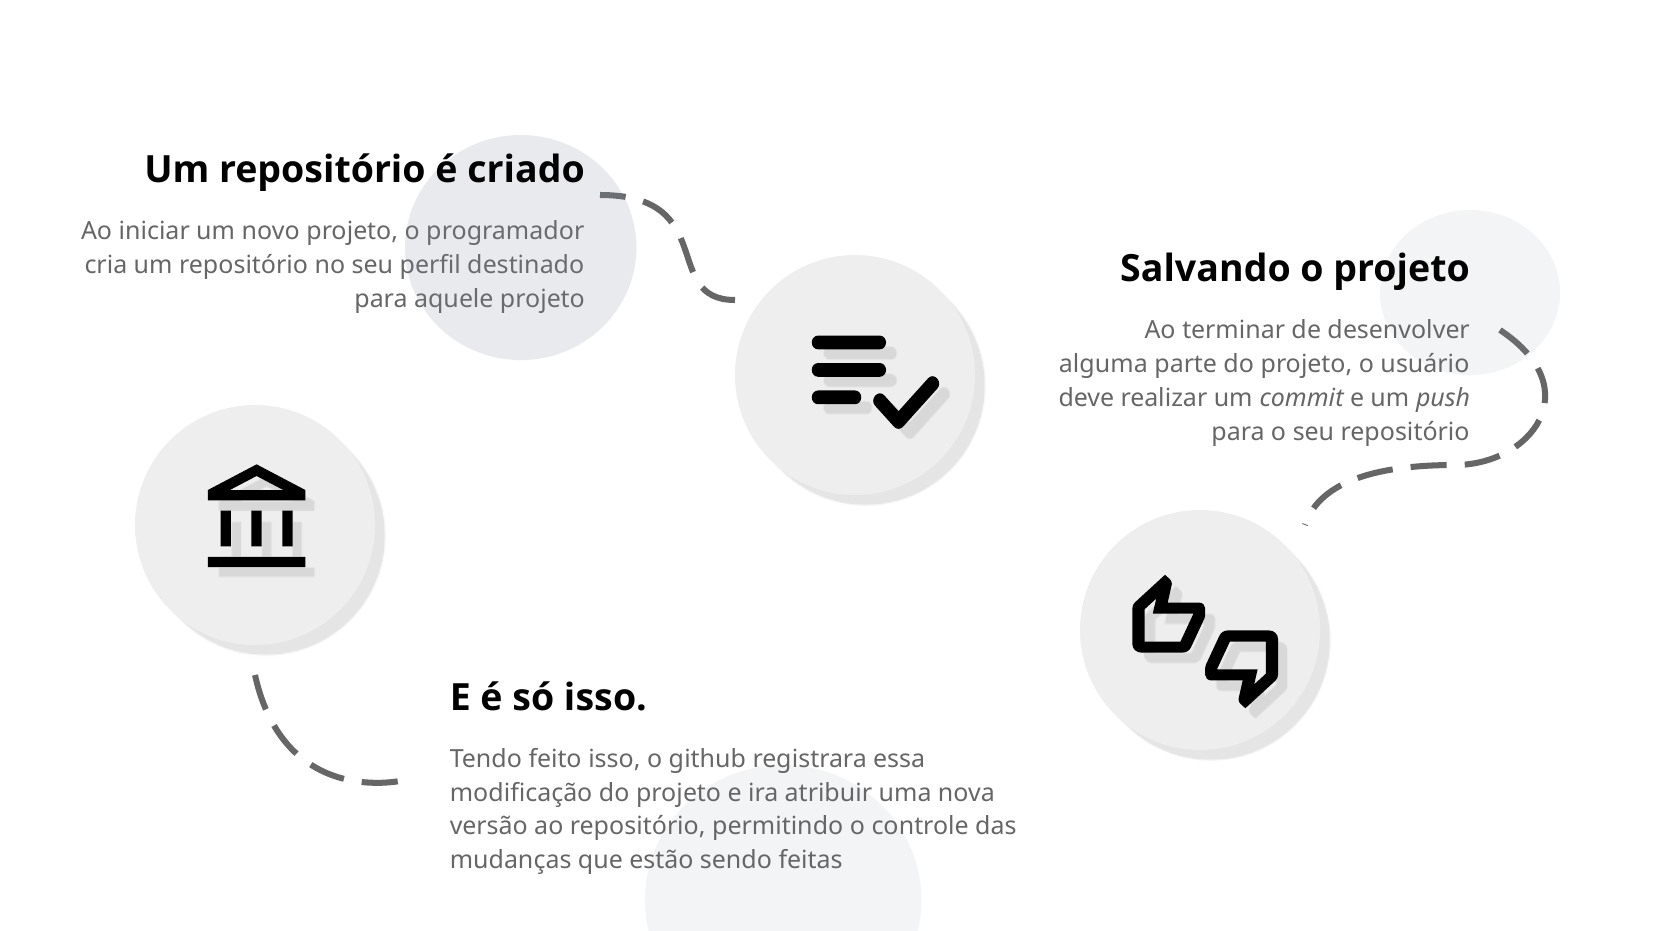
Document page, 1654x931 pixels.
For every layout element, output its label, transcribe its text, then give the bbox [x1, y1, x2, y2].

text_box Ao terminar de desenvolver alguma parte do projeto, o usuário deve realizar um commit e um push para o seu repositório [1035, 304, 1486, 456]
text_box Ao iniciar um novo projeto, o programador cria um repositório no seu perfil destinado para aquele projeto [29, 205, 601, 367]
picture [796, 291, 952, 463]
text_box [405, 166, 637, 361]
picture [195, 456, 324, 586]
text_box Tendo feito isso, o github registrara essa modificação do projeto e ira atribuir uma nova versão ao repositório, permitindo o controle das mudanças que estão sendo feitas [435, 732, 1051, 918]
text_box Um repositório é criado [112, 135, 601, 252]
picture [1129, 572, 1282, 712]
text_box E é só isso. [435, 662, 766, 729]
text_box Salvando o projeto [1050, 234, 1486, 352]
